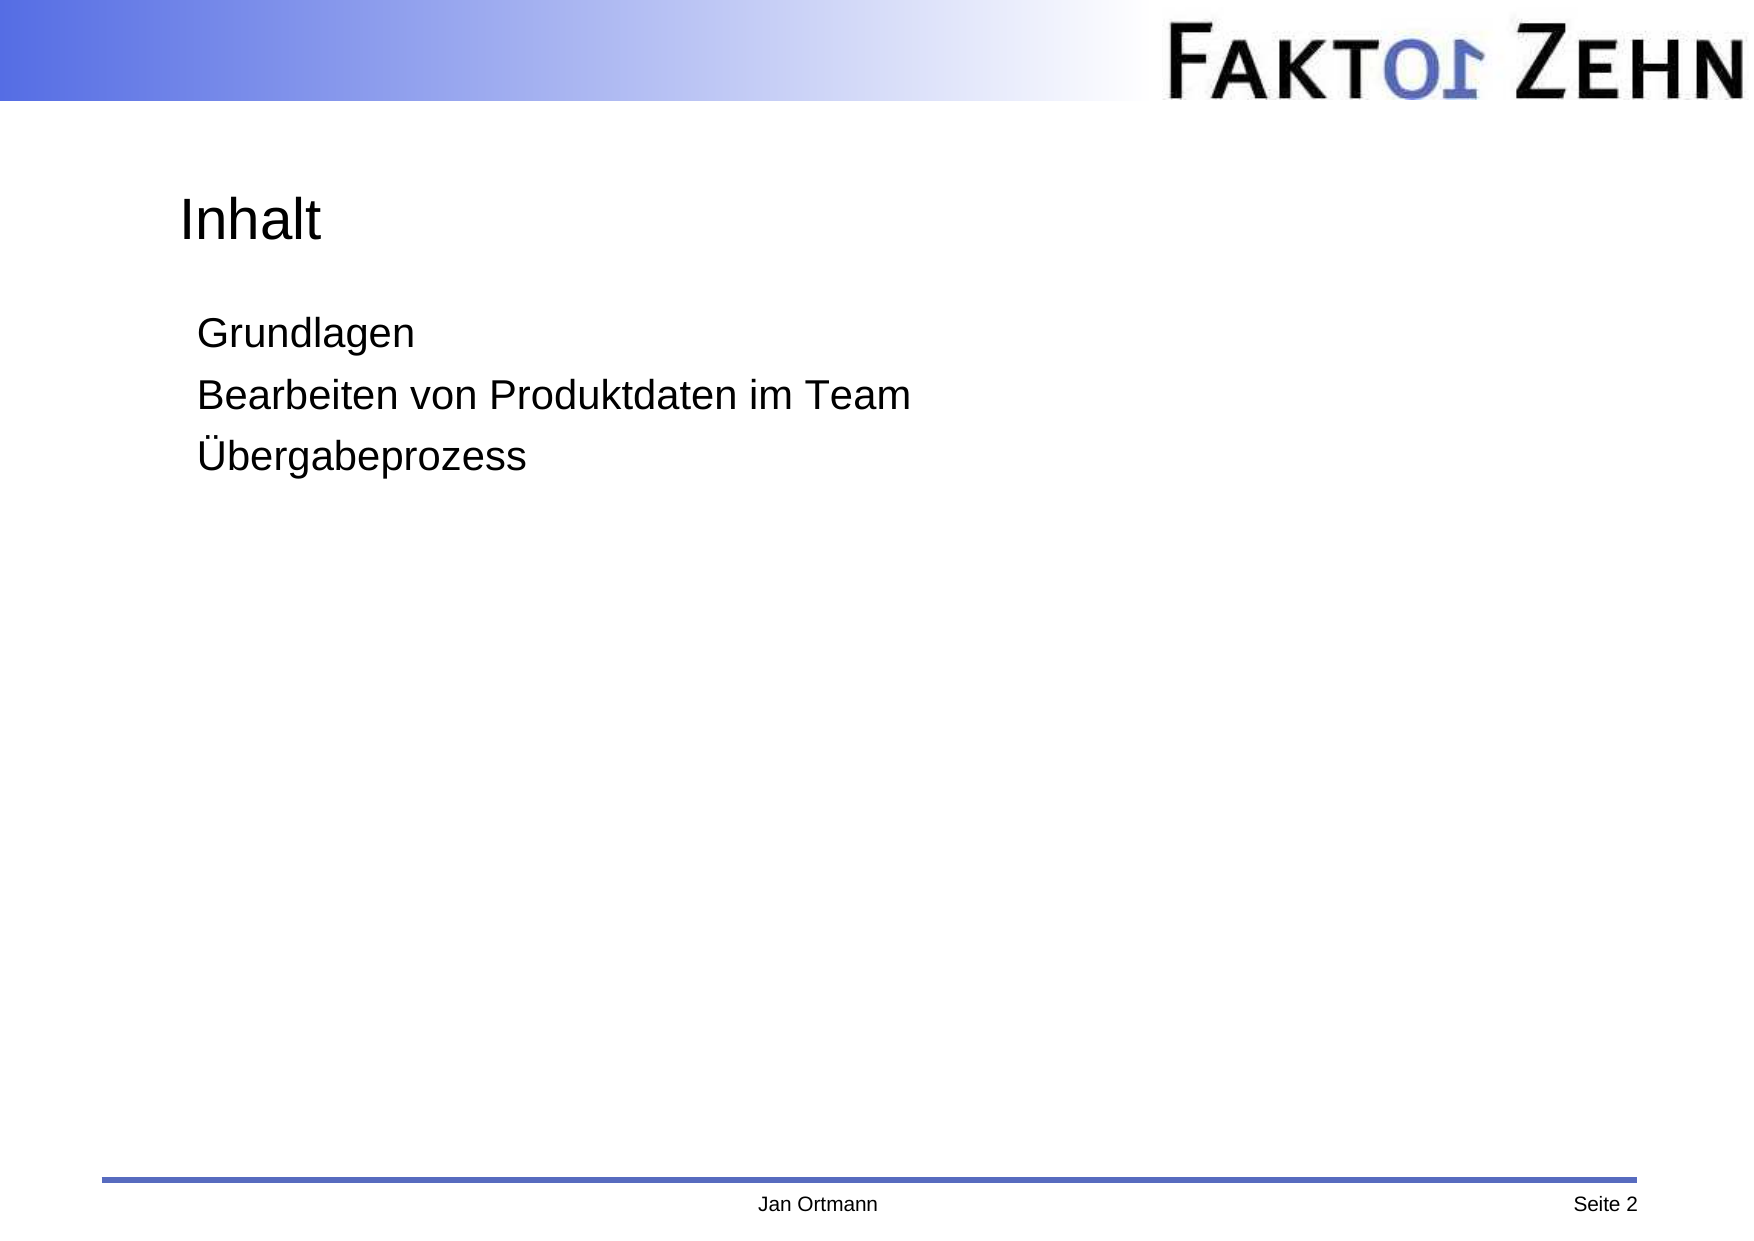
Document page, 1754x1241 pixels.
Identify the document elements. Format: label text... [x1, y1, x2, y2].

picture [1162, 7, 1752, 100]
title Inhalt [179, 142, 1576, 296]
list Grundlagen Bearbeiten von Produktdaten im Team Übergabeprozess [179, 310, 1576, 1078]
